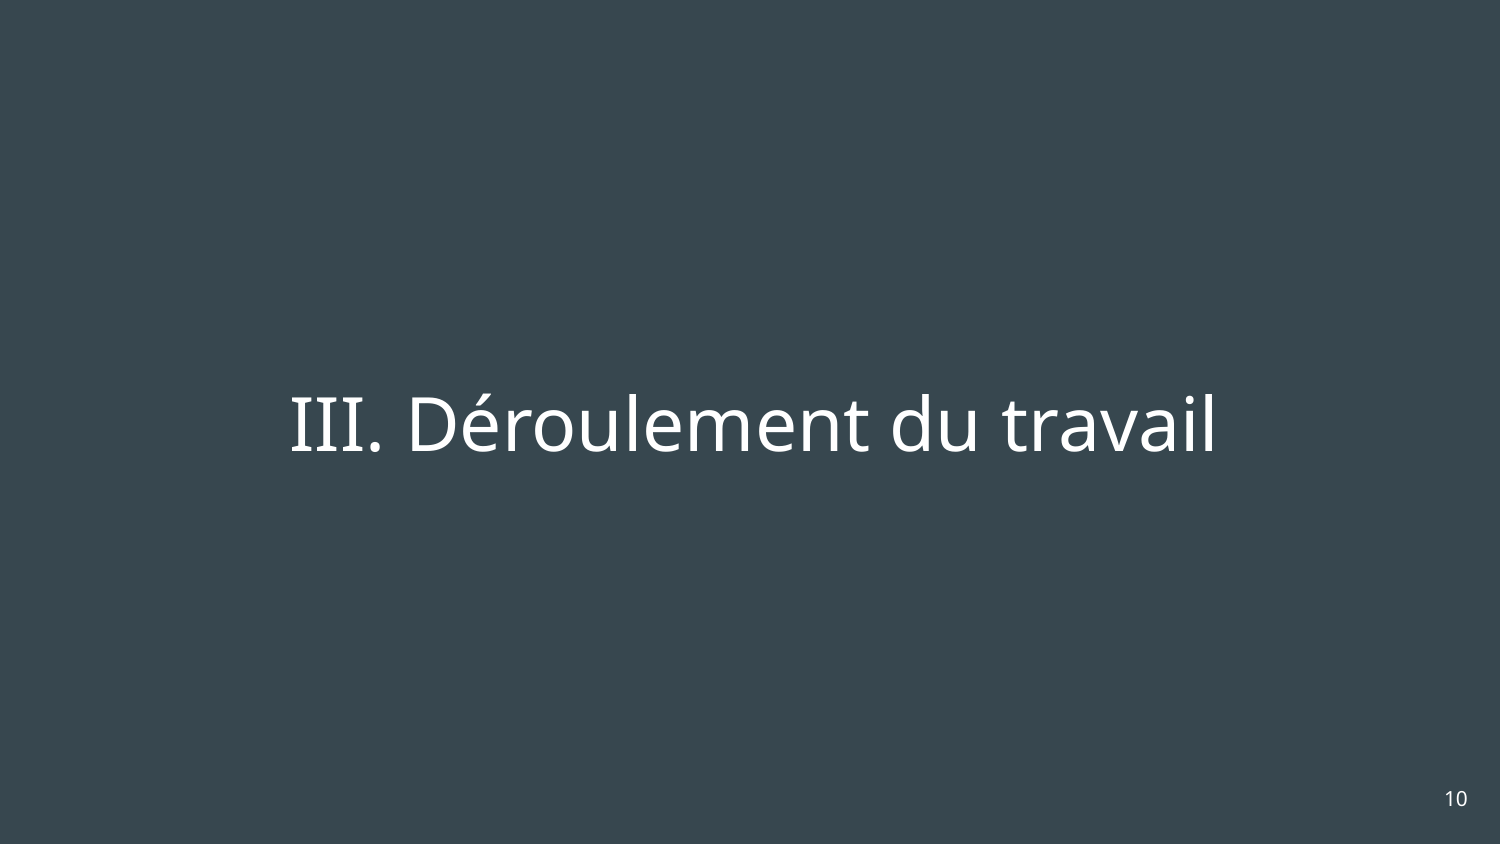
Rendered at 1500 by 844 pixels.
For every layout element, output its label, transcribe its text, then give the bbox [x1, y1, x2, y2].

title III. Déroulement du travail [110, 351, 1399, 493]
slide_number <number> [1392, 767, 1483, 833]
